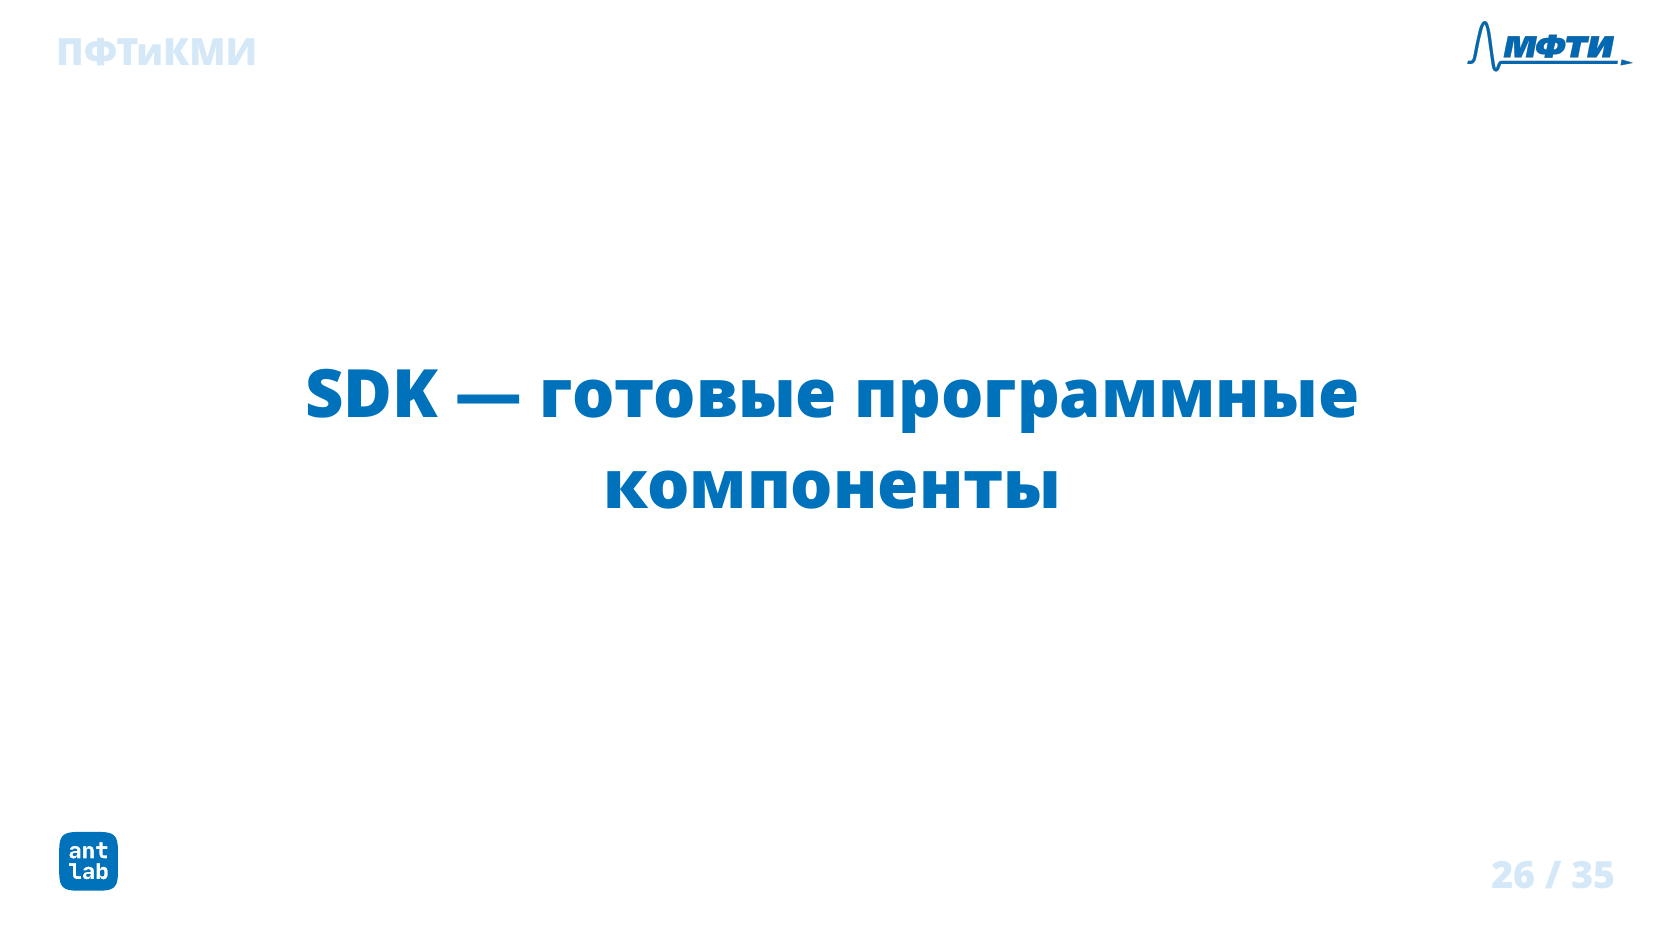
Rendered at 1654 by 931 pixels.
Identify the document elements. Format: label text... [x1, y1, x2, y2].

picture [1446, 0, 1654, 93]
title SDK — готовые программные компоненты [88, 342, 1577, 532]
